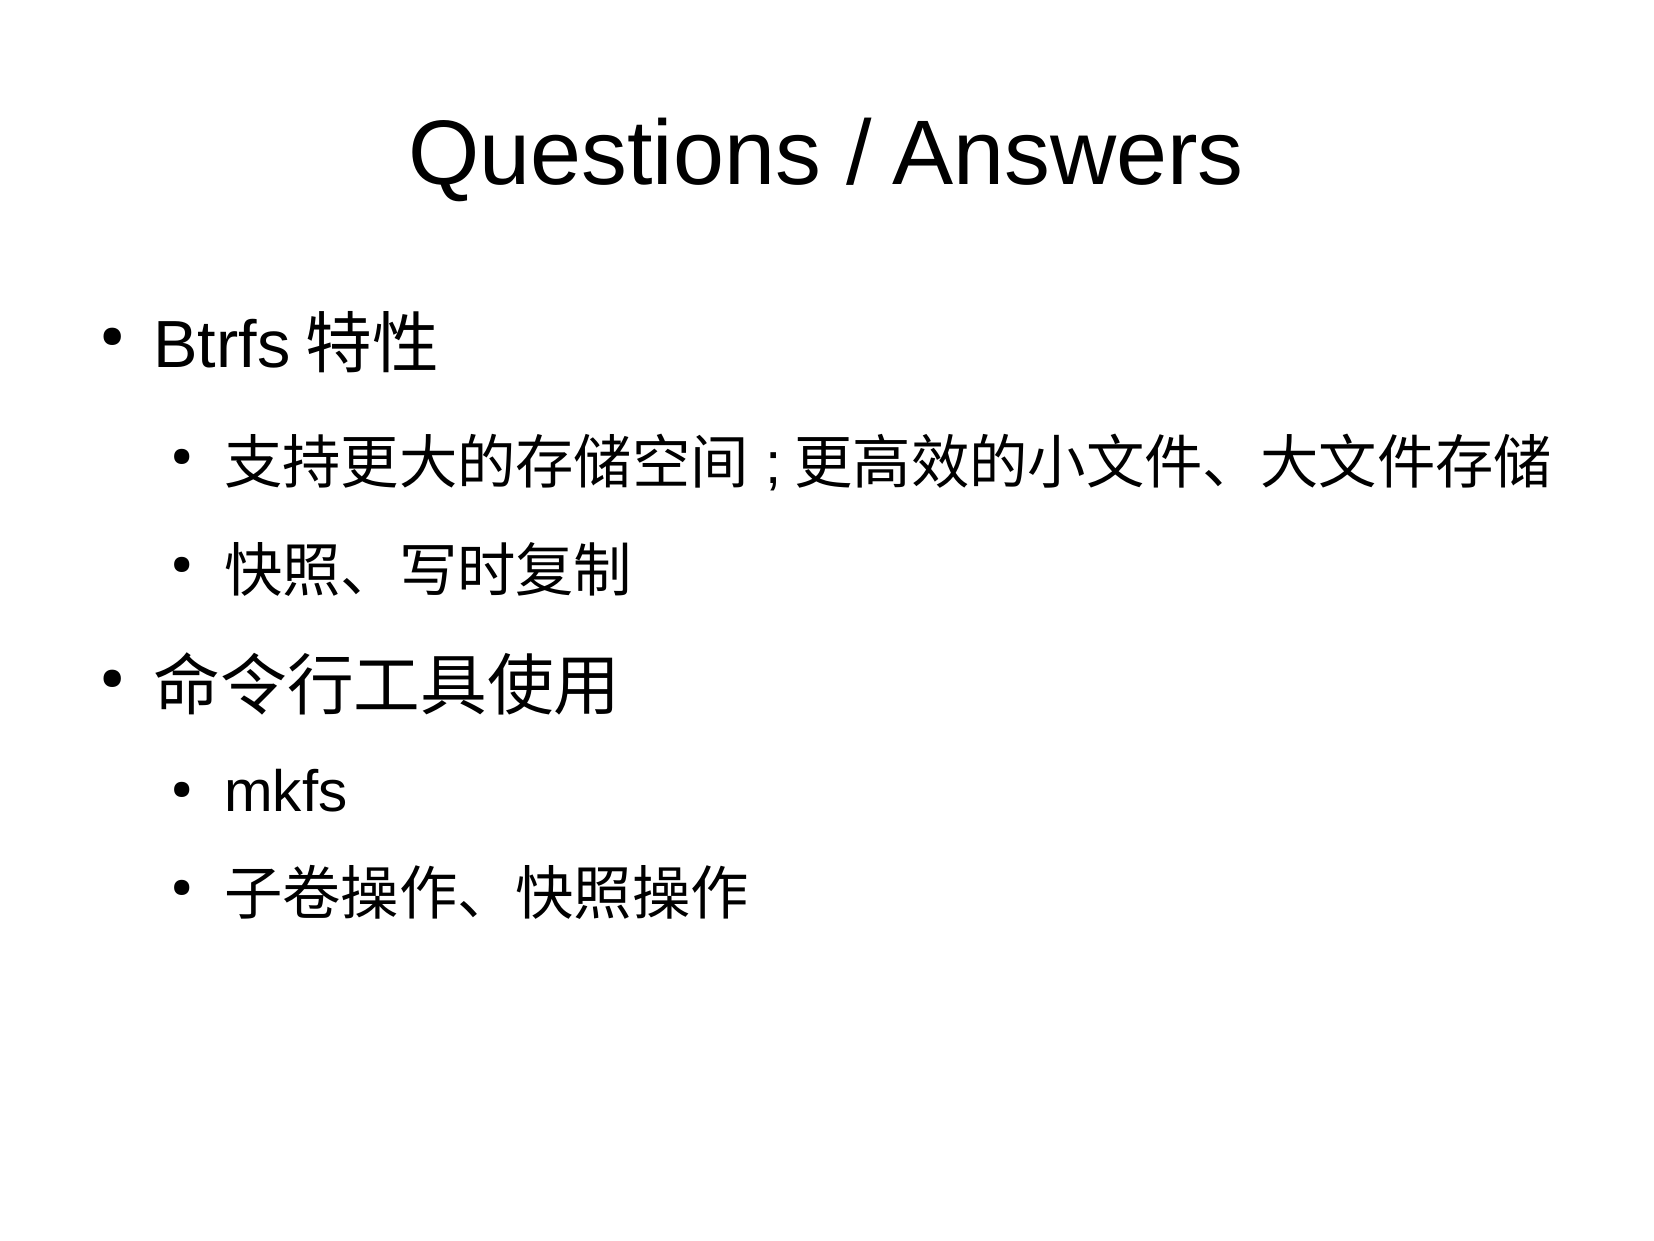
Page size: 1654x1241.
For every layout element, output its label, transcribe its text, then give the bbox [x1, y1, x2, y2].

title Questions / Answers [82, 49, 1571, 257]
list Btrfs特性 支持更大的存储空间;更高效的小文件、大文件存储 快照、写时复制 命令行工具使用 mkfs 子卷操作、快照操作 [82, 290, 1571, 1094]
